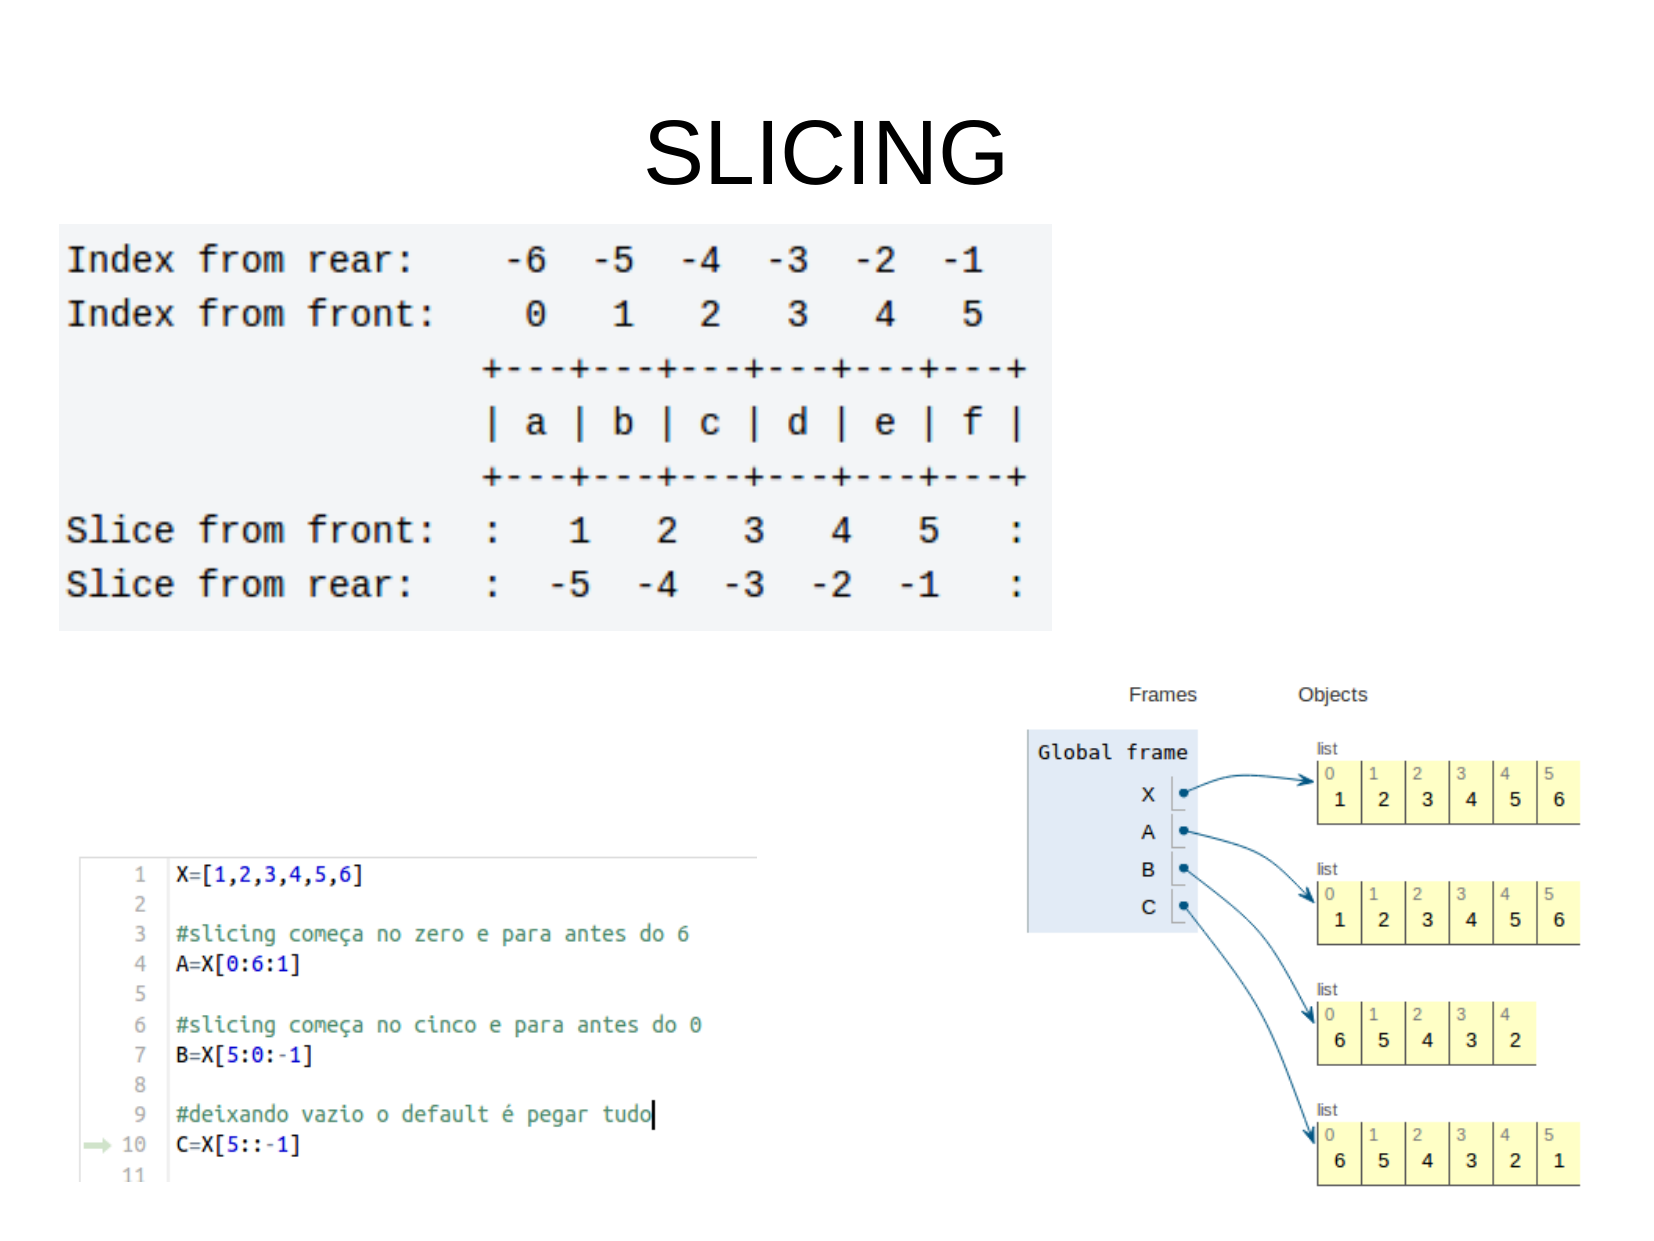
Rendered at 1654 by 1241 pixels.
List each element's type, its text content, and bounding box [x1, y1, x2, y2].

picture [1018, 661, 1607, 1213]
picture [70, 846, 757, 1182]
picture [59, 224, 1052, 631]
title SLICING [82, 49, 1571, 257]
